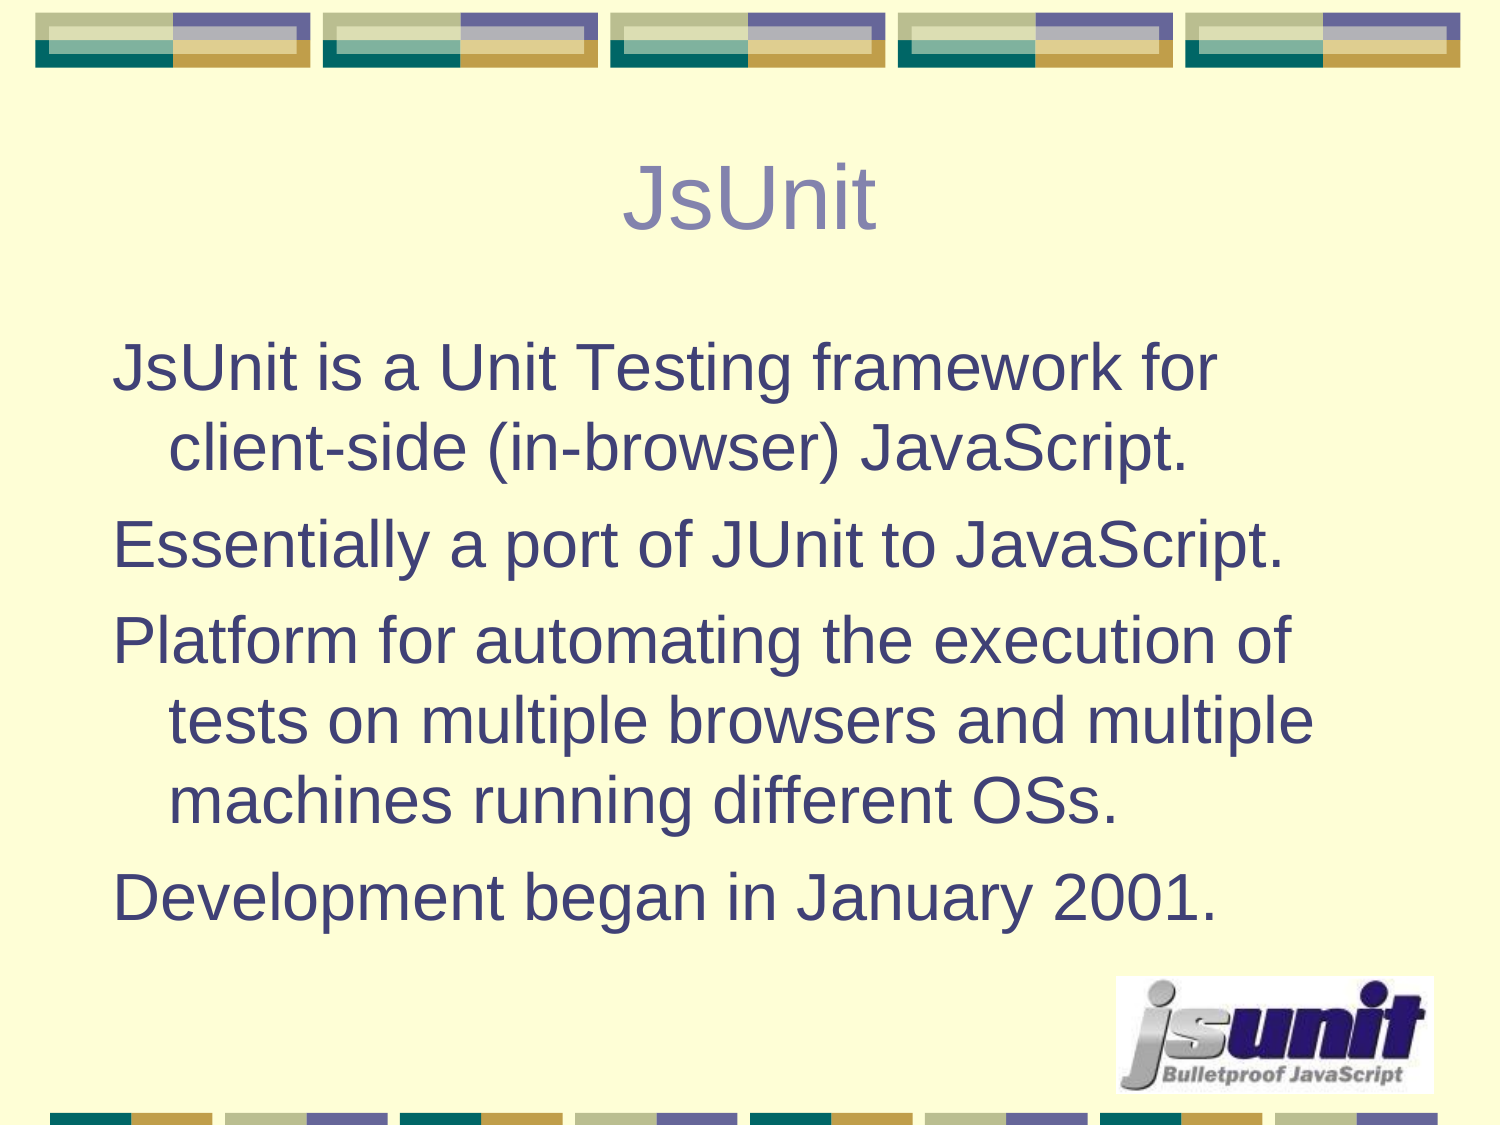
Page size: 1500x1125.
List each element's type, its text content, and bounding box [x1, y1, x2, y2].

title JsUnit [112, 79, 1388, 308]
picture [1116, 976, 1434, 1095]
list JsUnit is a Unit Testing framework for client-side (in-browser) JavaScript. Essentially a port of JUnit to JavaScript. Platform for automating the execution of tests on multiple browsers and multiple machines running different OSs. Development began in January 2001. [112, 324, 1388, 1001]
